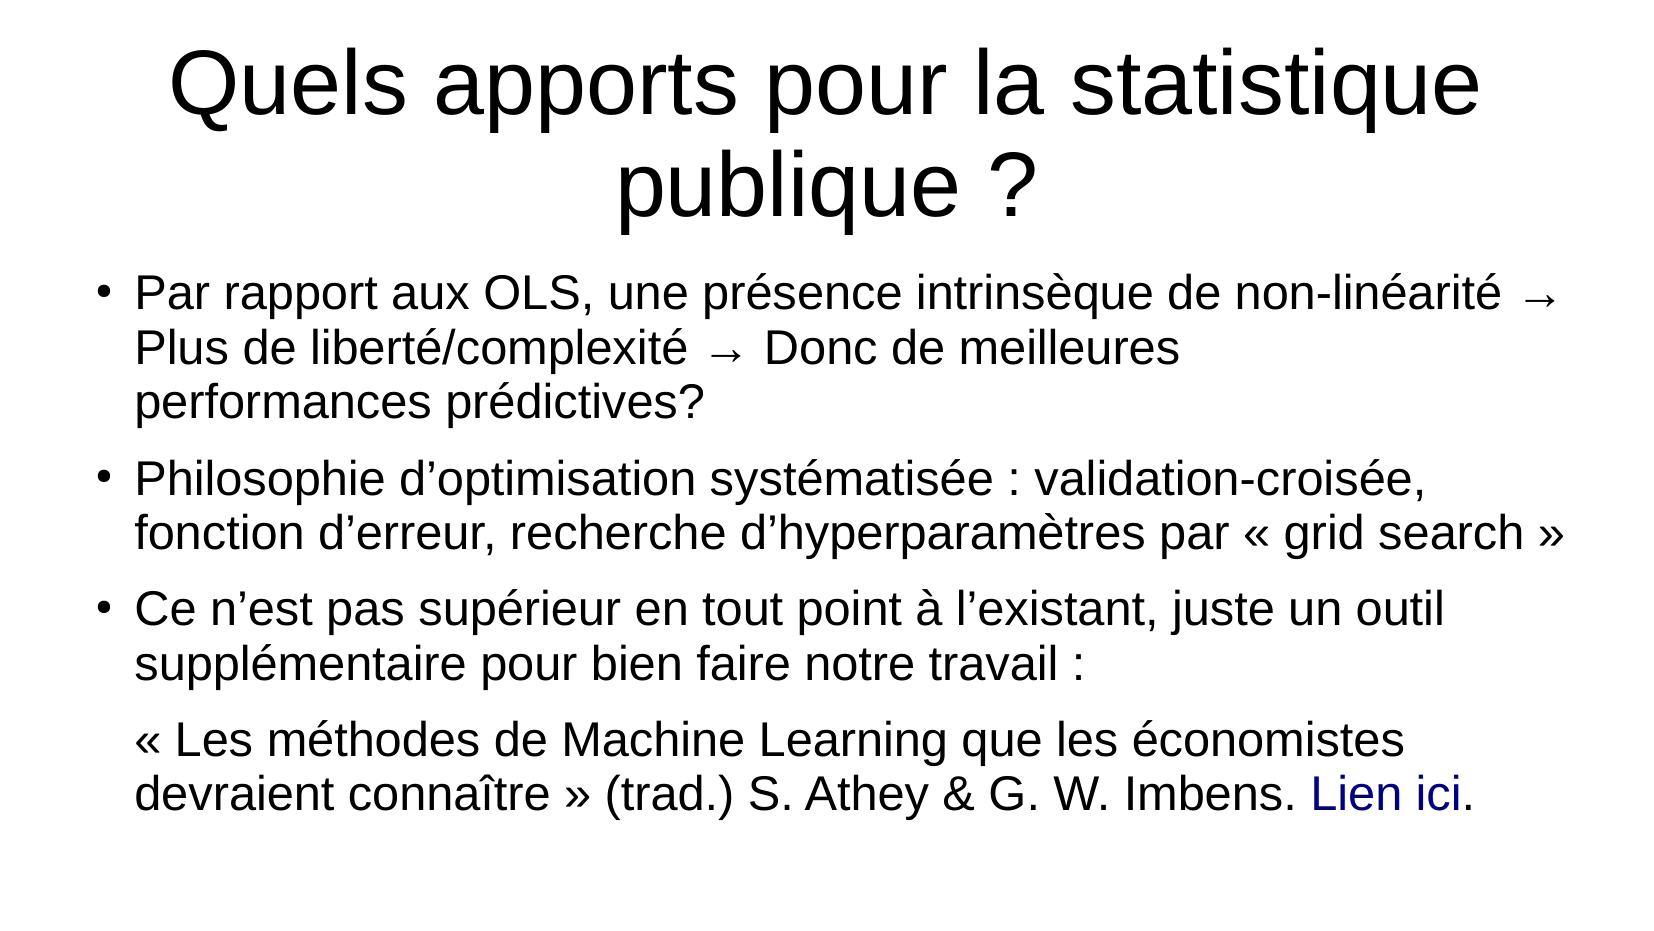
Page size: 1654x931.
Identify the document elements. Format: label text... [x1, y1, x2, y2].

title Quels apports pour la statistique publique ? [82, 31, 1571, 237]
list Par rapport aux OLS, une présence intrinsèque de non-linéarité → Plus de liberté/complexité → Donc de meilleures performances prédictives? Philosophie d’optimisation systématisée : validation-croisée, fonction d’erreur, recherche d’hyperparamètres par « grid search » Ce n’est pas supérieur en tout point à l’existant, juste un outil supplémentaire pour bien faire notre travail : « Les méthodes de Machine Learning que les économistes devraient connaître » (trad.) S. Athey & G. W. Imbens. Lien ici. [82, 265, 1571, 875]
